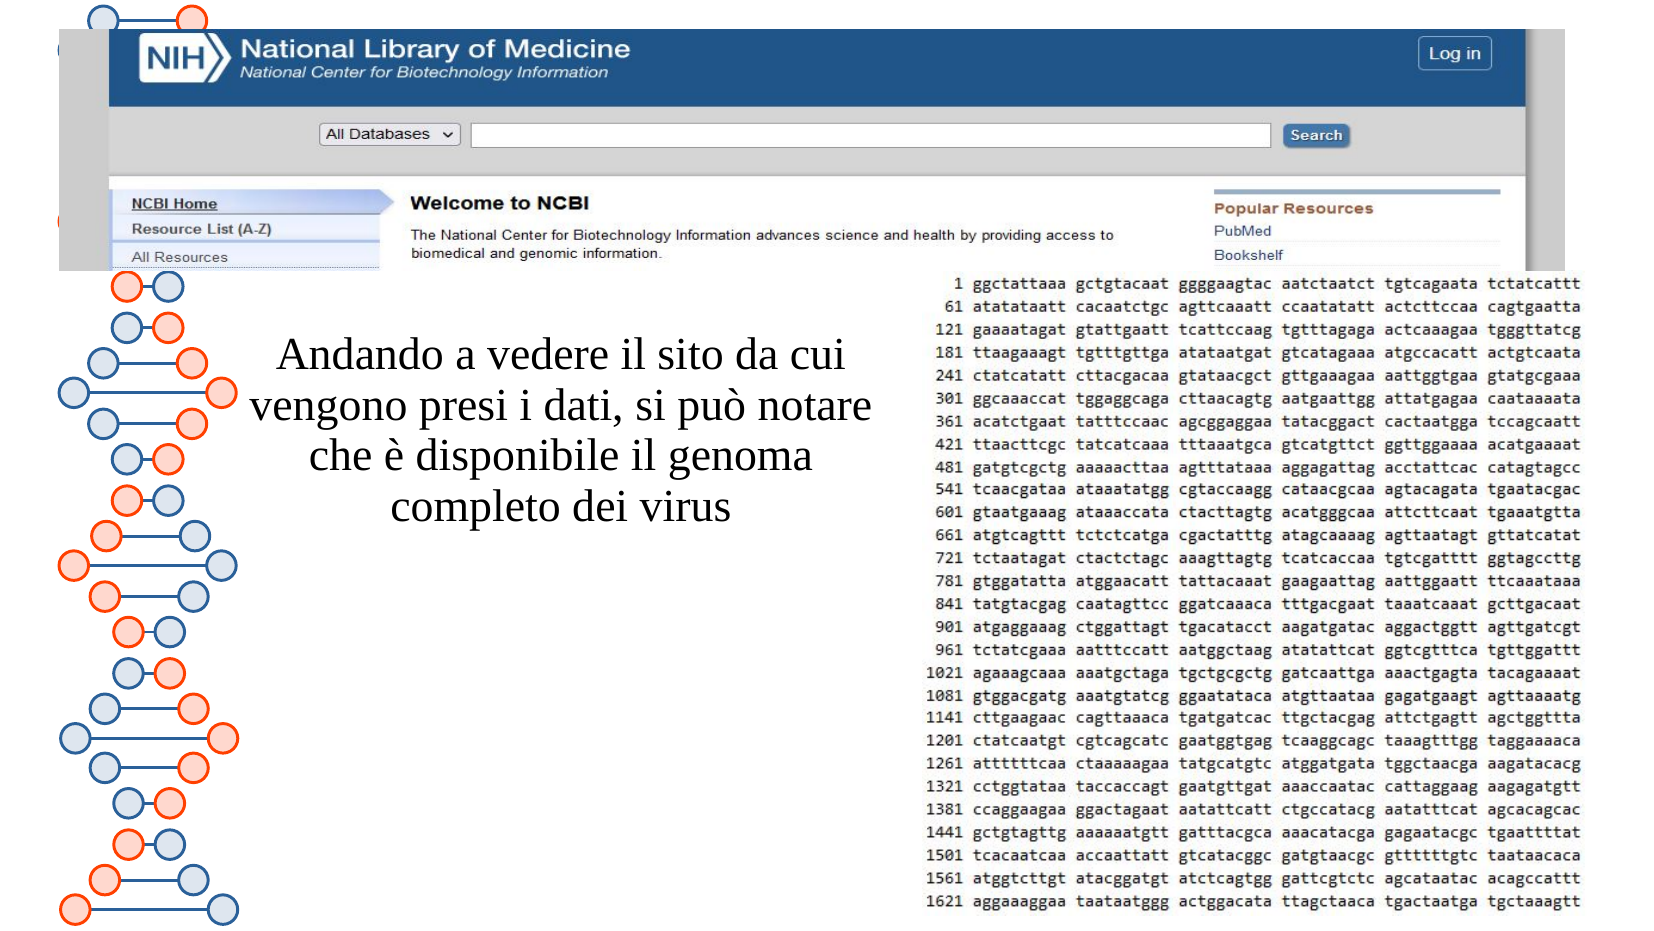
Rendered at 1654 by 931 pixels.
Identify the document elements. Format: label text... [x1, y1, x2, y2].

subtitle Andando a vedere il sito da cui vengono presi i dati, si può notare che è disponibile il genoma completo dei virus [236, 328, 886, 532]
picture [59, 29, 1601, 916]
